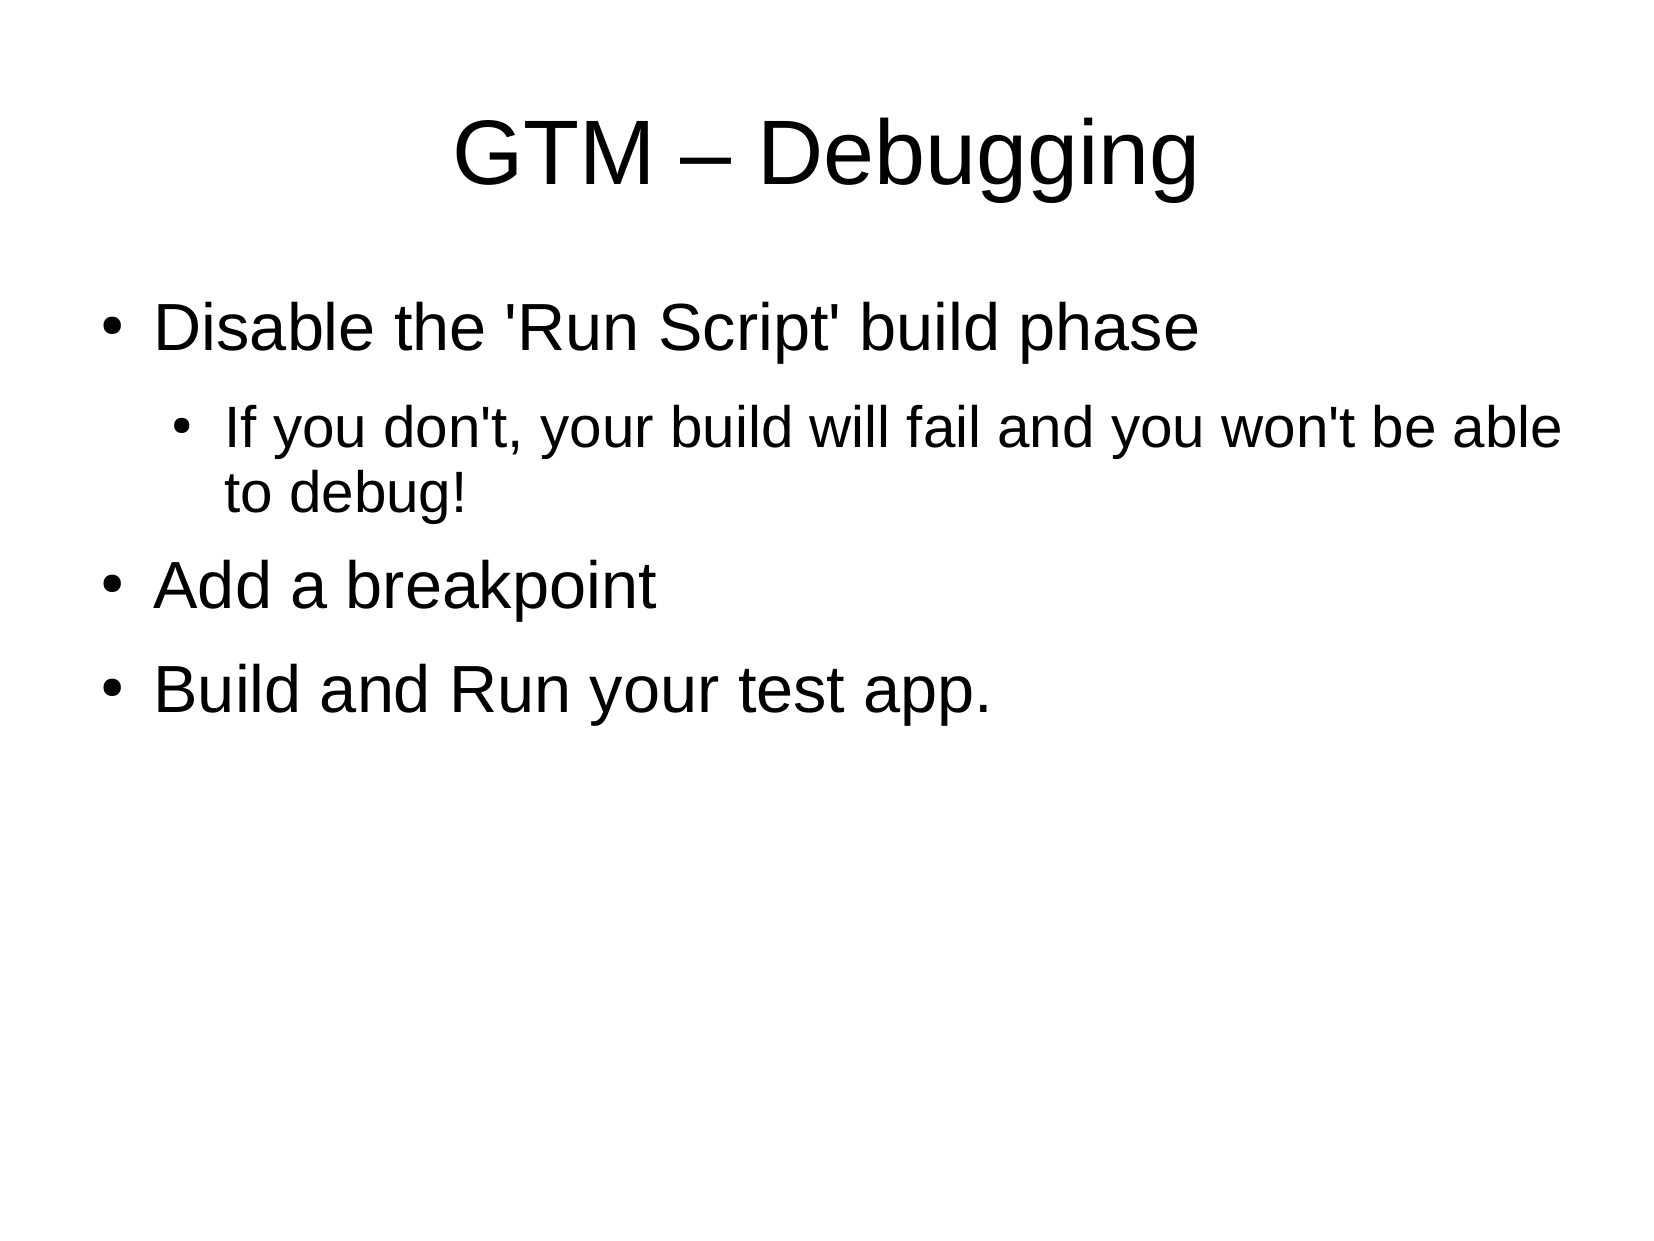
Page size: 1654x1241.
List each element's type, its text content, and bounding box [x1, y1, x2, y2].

title GTM – Debugging [82, 49, 1571, 257]
list Disable the 'Run Script' build phase If you don't, your build will fail and you won't be able to debug! Add a breakpoint Build and Run your test app. [82, 290, 1571, 1109]
